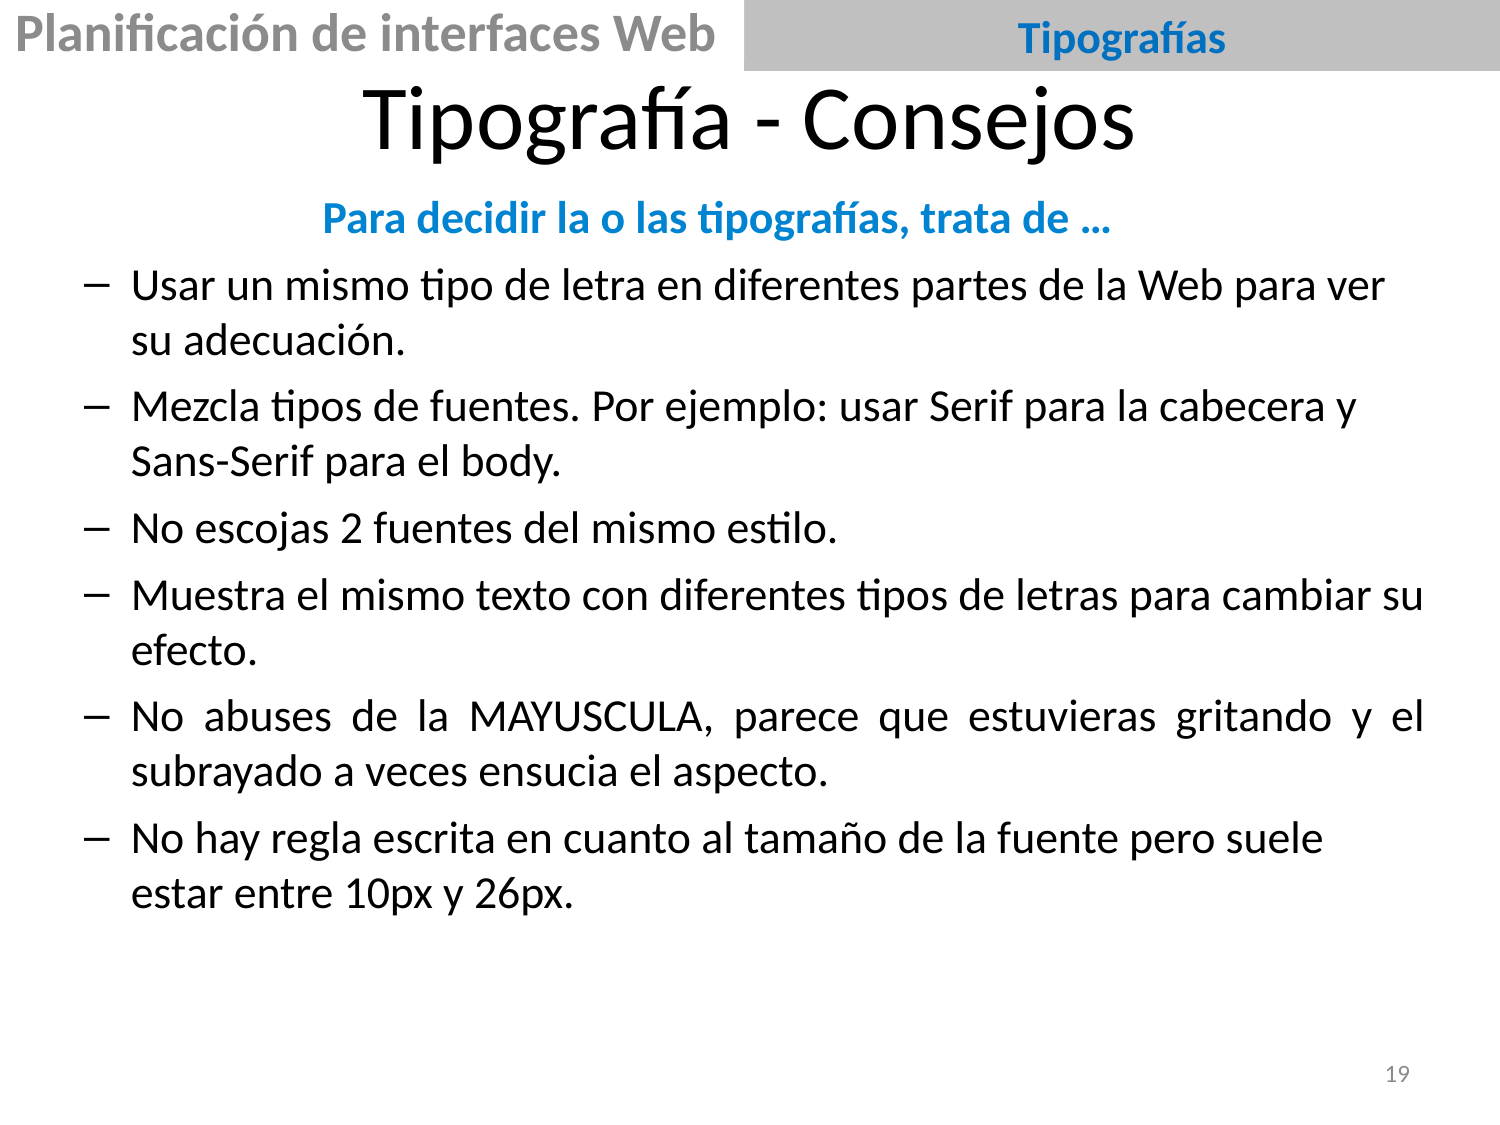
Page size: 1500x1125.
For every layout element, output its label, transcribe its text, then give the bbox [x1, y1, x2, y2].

title Tipografías [744, 0, 1500, 71]
list Para decidir la o las tipografías, trata de … Usar un mismo tipo de letra en diferentes partes de la Web para ver su adecuación. Mezcla tipos de fuentes. Por ejemplo: usar Serif para la cabecera y Sans-Serif para el body. No escojas 2 fuentes del mismo estilo. Muestra el mismo texto con diferentes tipos de letras para cambiar su efecto. No abuses de la MAYUSCULA, parece que estuvieras gritando y el subrayado a veces ensucia el aspecto. No hay regla escrita en cuanto al tamaño de la fuente pero suele estar entre 10px y 26px. [0, 180, 1441, 1069]
slide_number <número> [1074, 1042, 1425, 1103]
title Planificación de interfaces Web [0, 0, 745, 60]
title Tipografía - Consejos [75, 60, 1425, 180]
